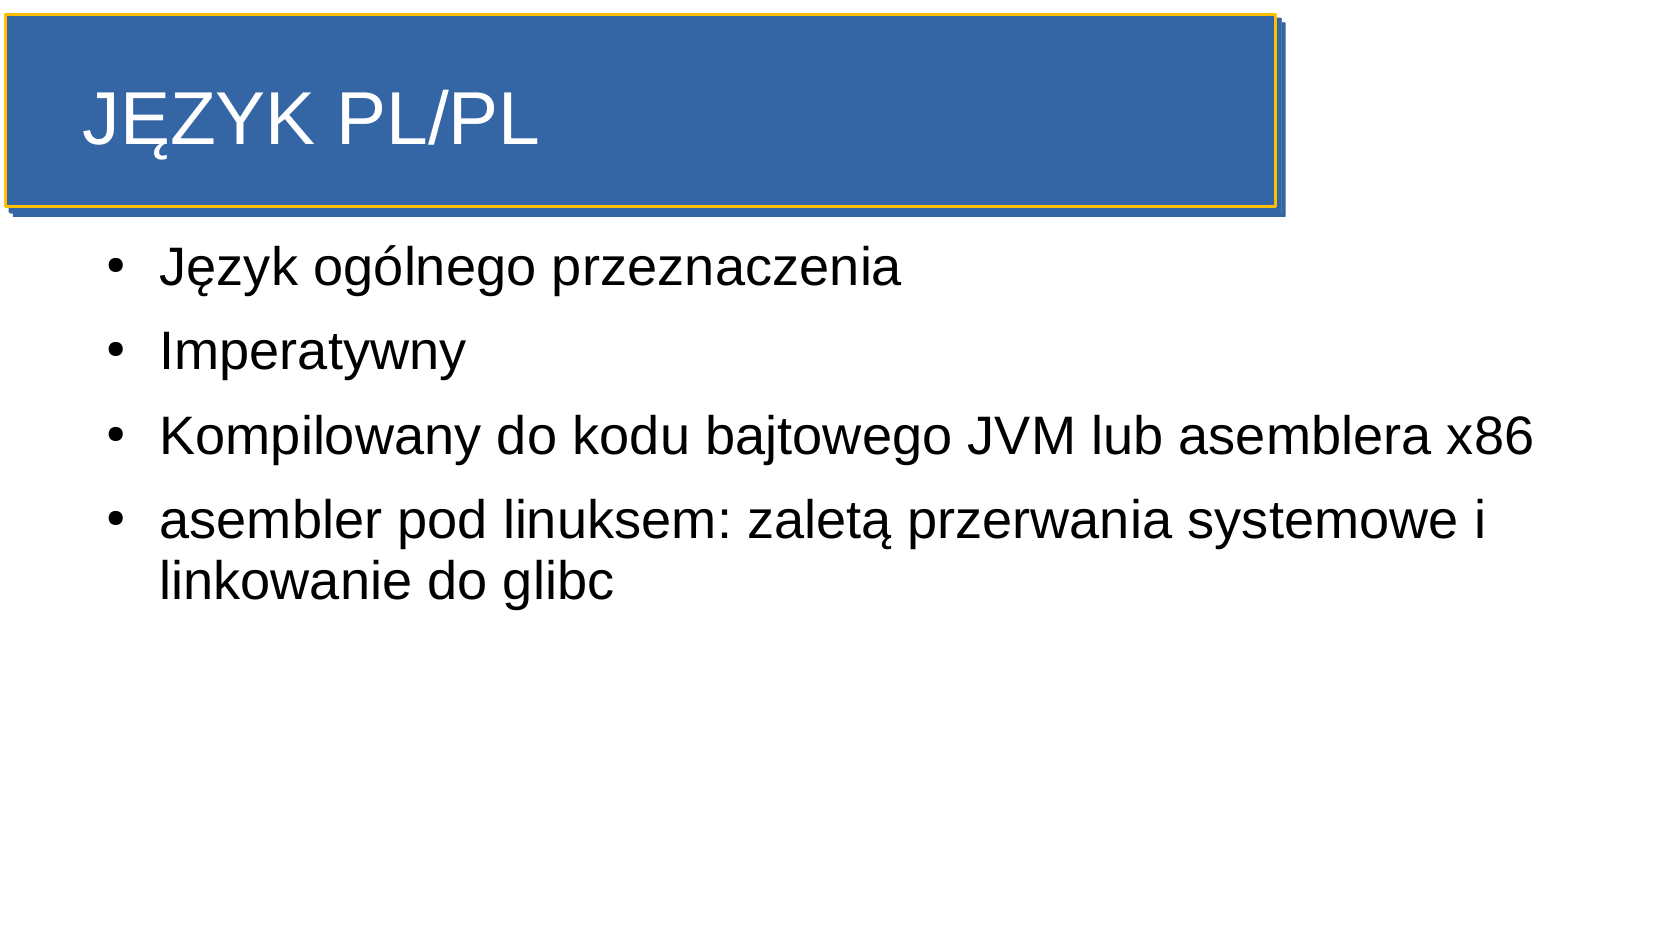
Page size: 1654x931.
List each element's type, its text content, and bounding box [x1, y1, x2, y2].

title JĘZYK PL/PL [82, 44, 1235, 192]
list Język ogólnego przeznaczenia Imperatywny Kompilowany do kodu bajtowego JVM lub asemblera x86 asembler pod linuksem: zaletą przerwania systemowe i linkowanie do glibc [88, 236, 1565, 798]
